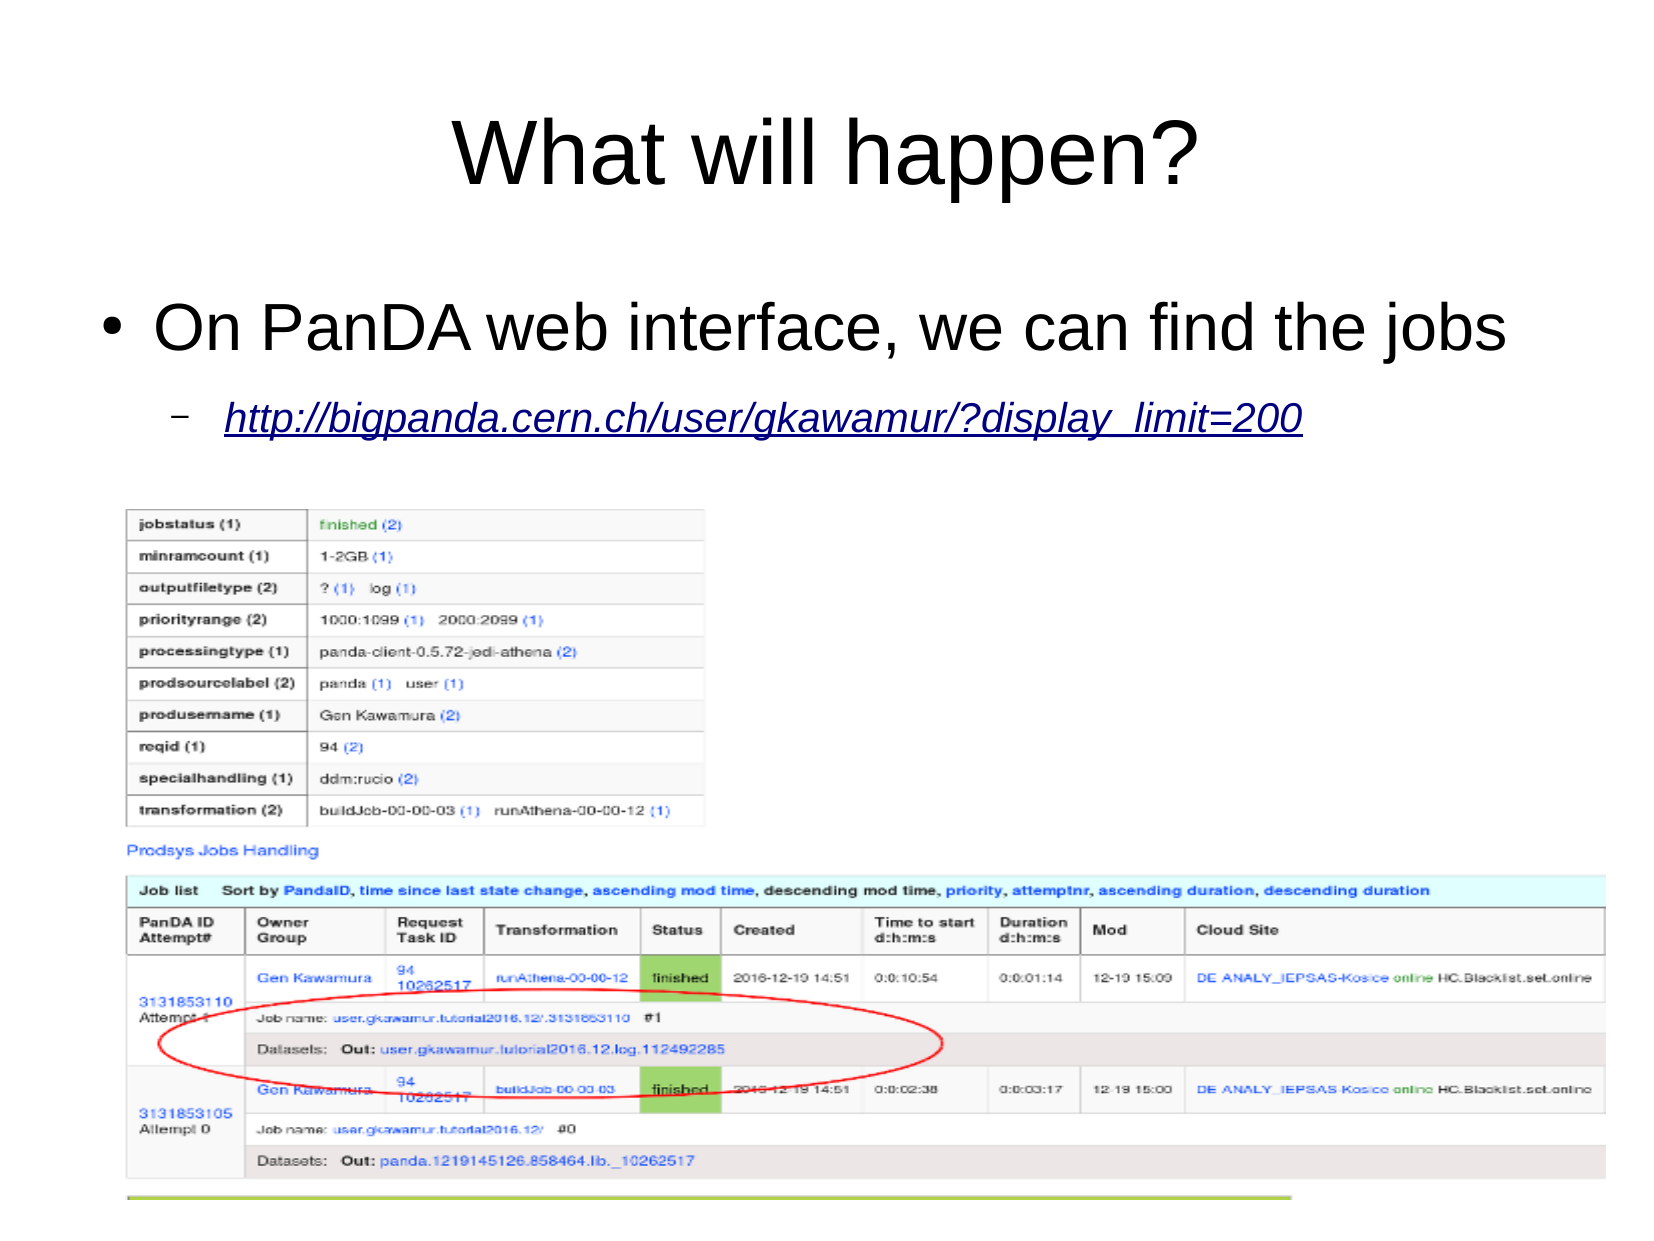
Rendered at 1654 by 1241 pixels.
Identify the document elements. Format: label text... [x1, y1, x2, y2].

title What will happen? [82, 49, 1571, 257]
list On PanDA web interface, we can find the jobs http://bigpanda.cern.ch/user/gkawamur/?display_limit=200 [82, 290, 1571, 1010]
picture [120, 509, 1606, 1201]
